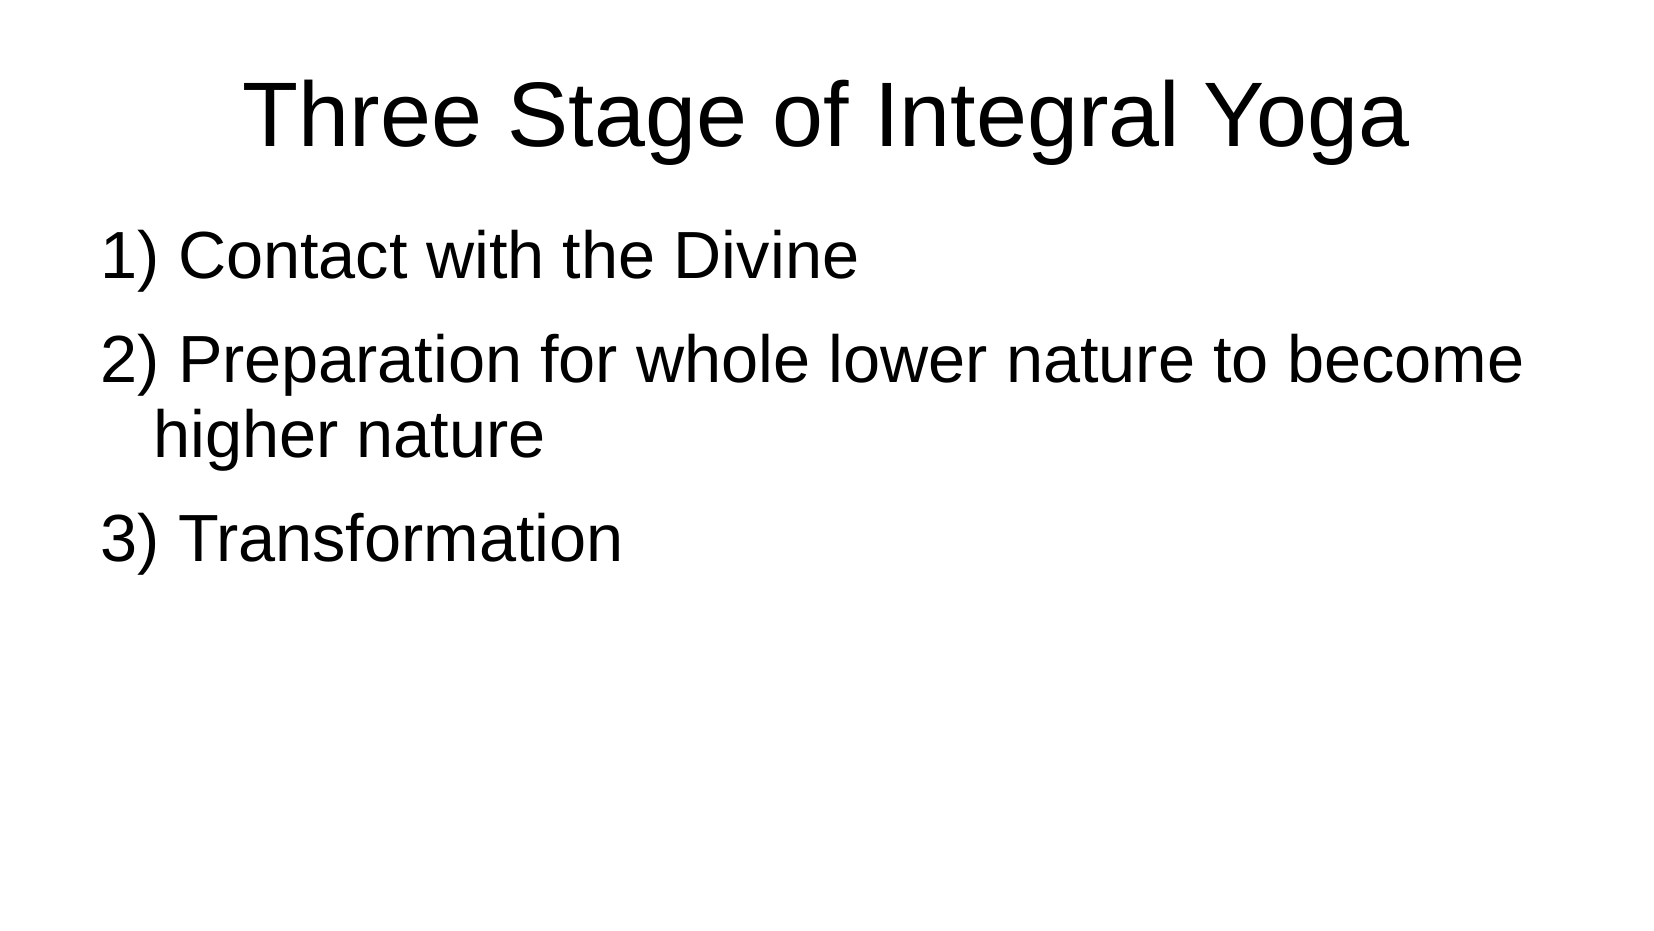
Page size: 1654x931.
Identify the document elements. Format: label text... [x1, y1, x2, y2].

title Three Stage of Integral Yoga [82, 37, 1571, 193]
list Contact with the Divine Preparation for whole lower nature to become higher nature Transformation [82, 217, 1571, 758]
